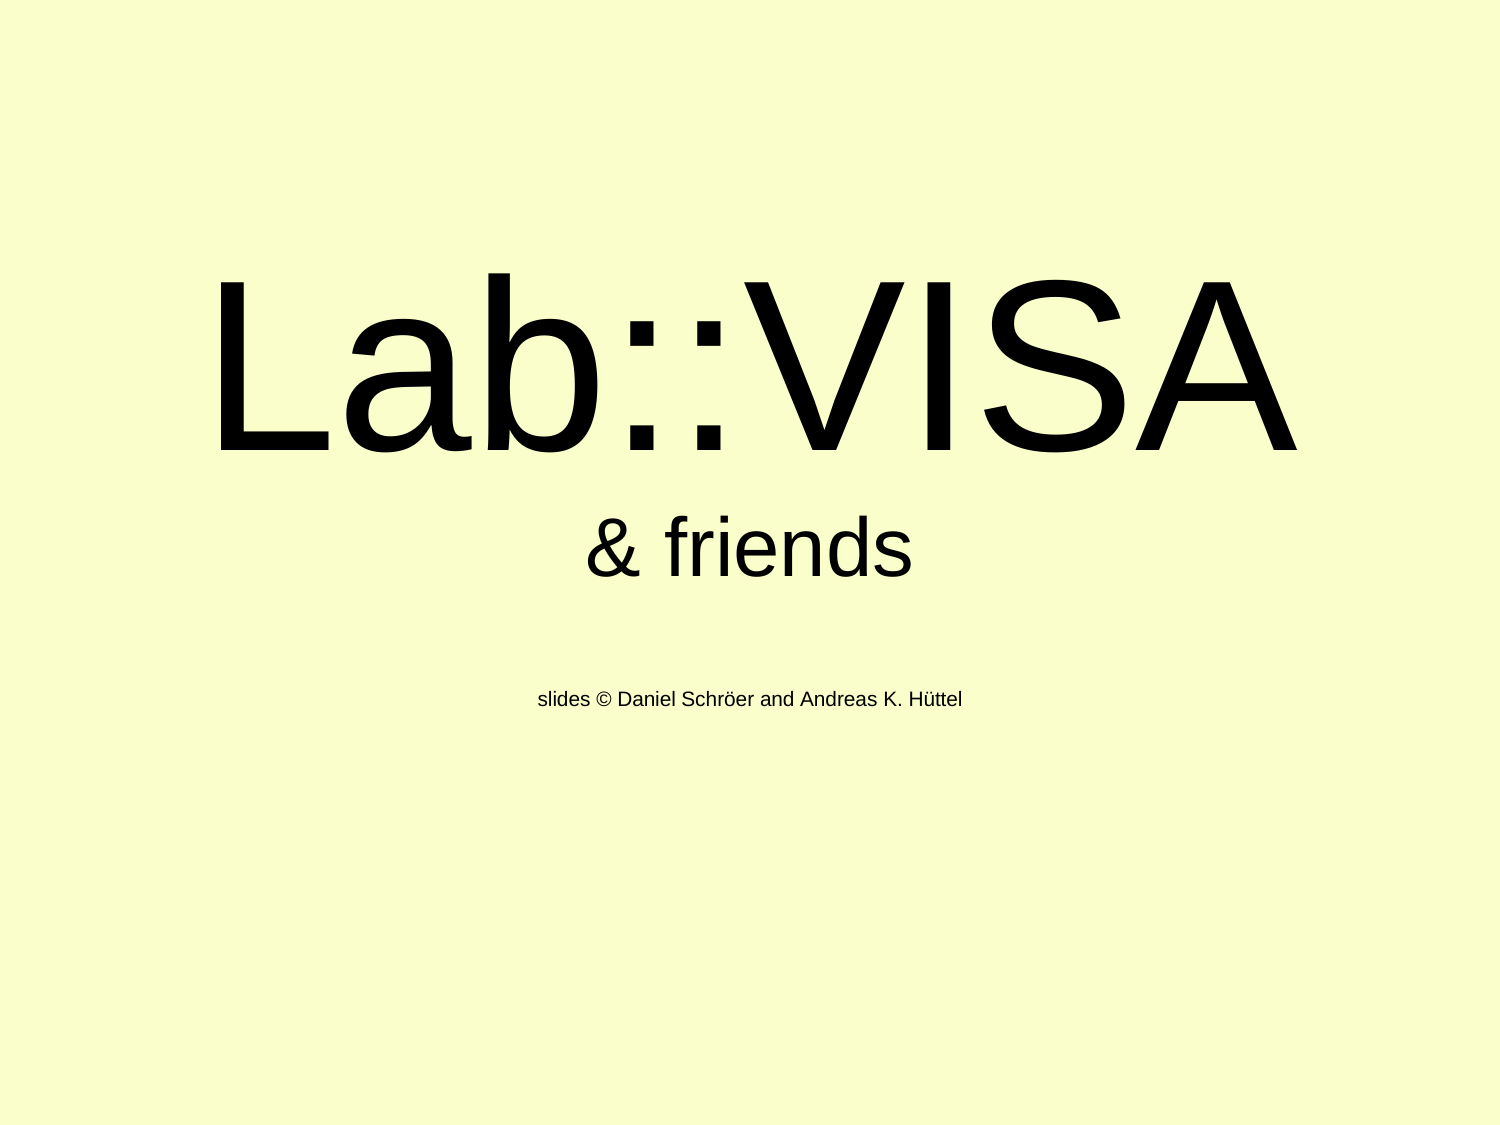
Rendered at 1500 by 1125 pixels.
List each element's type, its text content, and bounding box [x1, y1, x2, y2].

title Lab::VISA & friends slides © Daniel Schröer and Andreas K. Hüttel [112, 221, 1388, 719]
